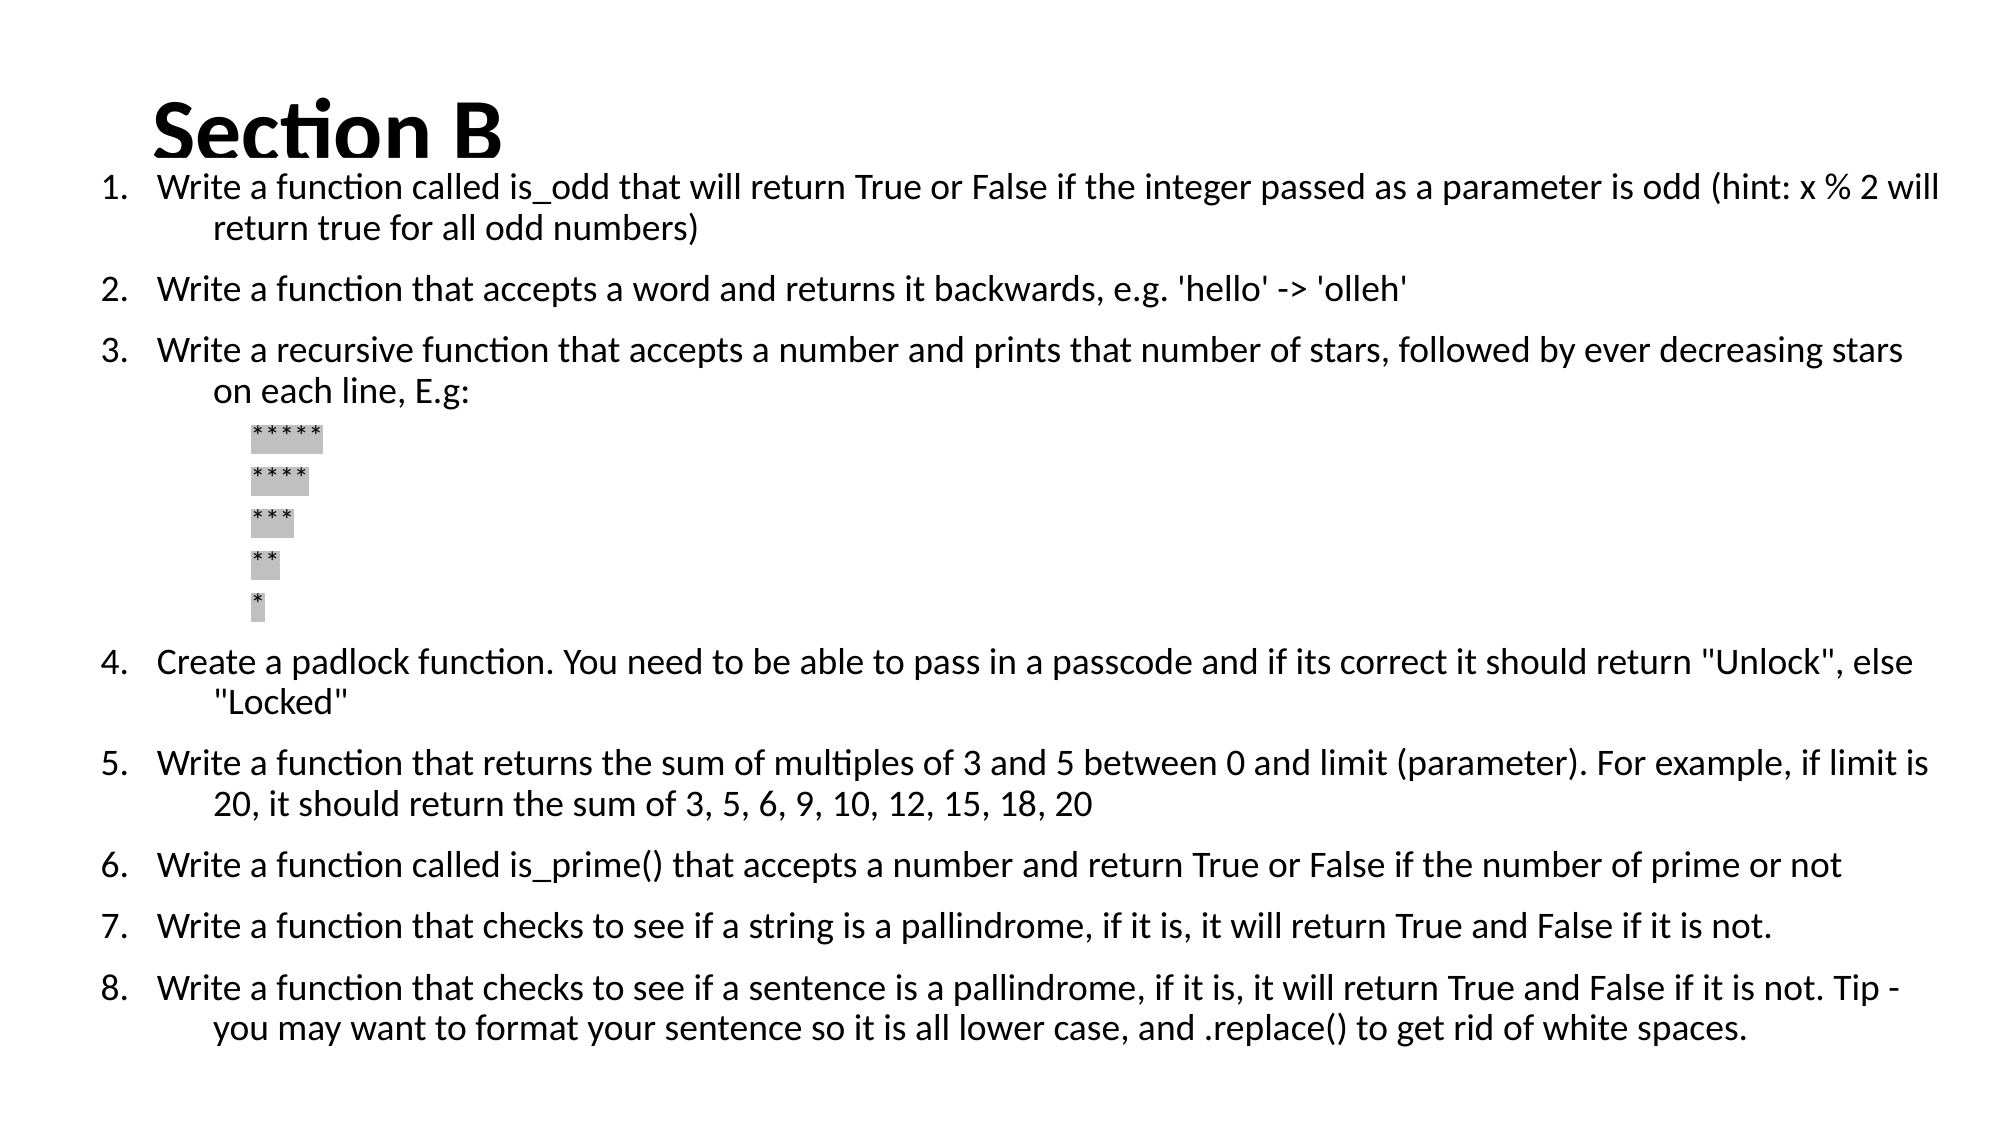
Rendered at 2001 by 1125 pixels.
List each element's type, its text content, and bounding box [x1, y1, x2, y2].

list Write a function called is_odd that will return True or False if the integer passed as a parameter is odd (hint: x % 2 will return true for all odd numbers) Write a function that accepts a word and returns it backwards, e.g. 'hello' -> 'olleh' Write a recursive function that accepts a number and prints that number of stars, followed by ever decreasing stars on each line, E.g: ***** **** *** ** * Create a padlock function. You need to be able to pass in a passcode and if its correct it should return "Unlock", else "Locked" Write a function that returns the sum of multiples of 3 and 5 between 0 and limit (parameter). For example, if limit is 20, it should return the sum of 3, 5, 6, 9, 10, 12, 15, 18, 20 Write a function called is_prime() that accepts a number and return True or False if the number of prime or not Write a function that checks to see if a string is a pallindrome, if it is, it will return True and False if it is not. Write a function that checks to see if a sentence is a pallindrome, if it is, it will return True and False if it is not. Tip - you may want to format your sentence so it is all lower case, and .replace() to get rid of white spaces. [100, 157, 1951, 1104]
title Section B [137, 59, 1863, 157]
